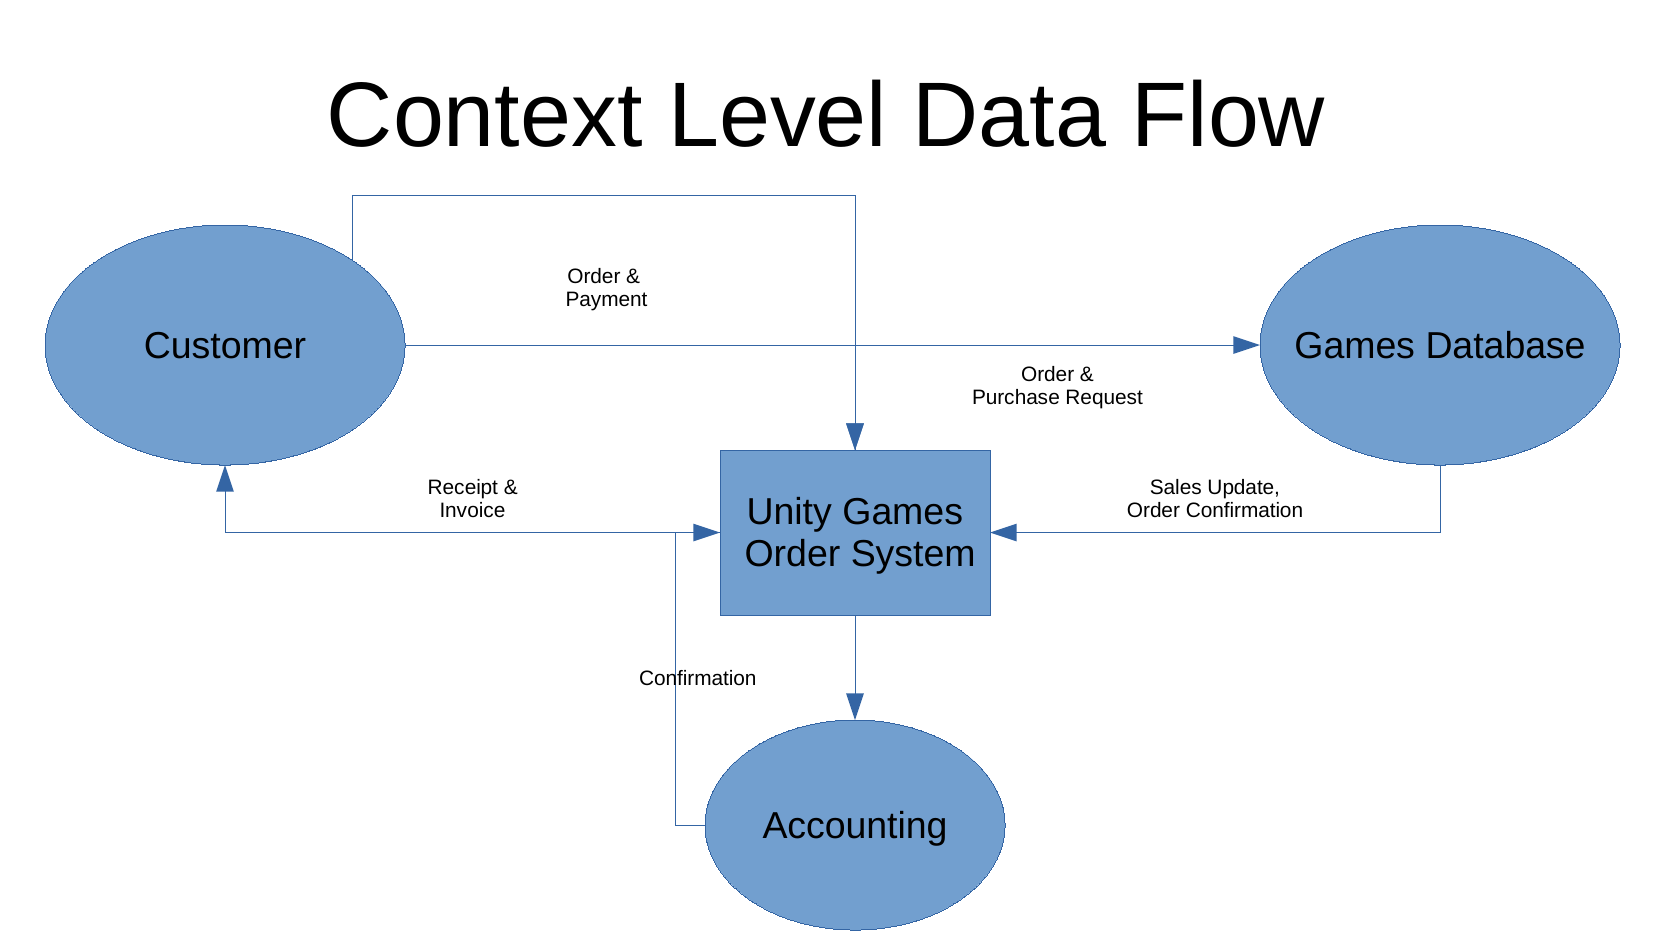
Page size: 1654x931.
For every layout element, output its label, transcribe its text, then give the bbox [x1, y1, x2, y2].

title Context Level Data Flow [82, 37, 1571, 193]
text_box Accounting [705, 720, 1006, 931]
text_box Unity Games Order System [720, 450, 991, 616]
text_box Customer [45, 225, 406, 466]
text_box Games Database [1260, 225, 1621, 466]
